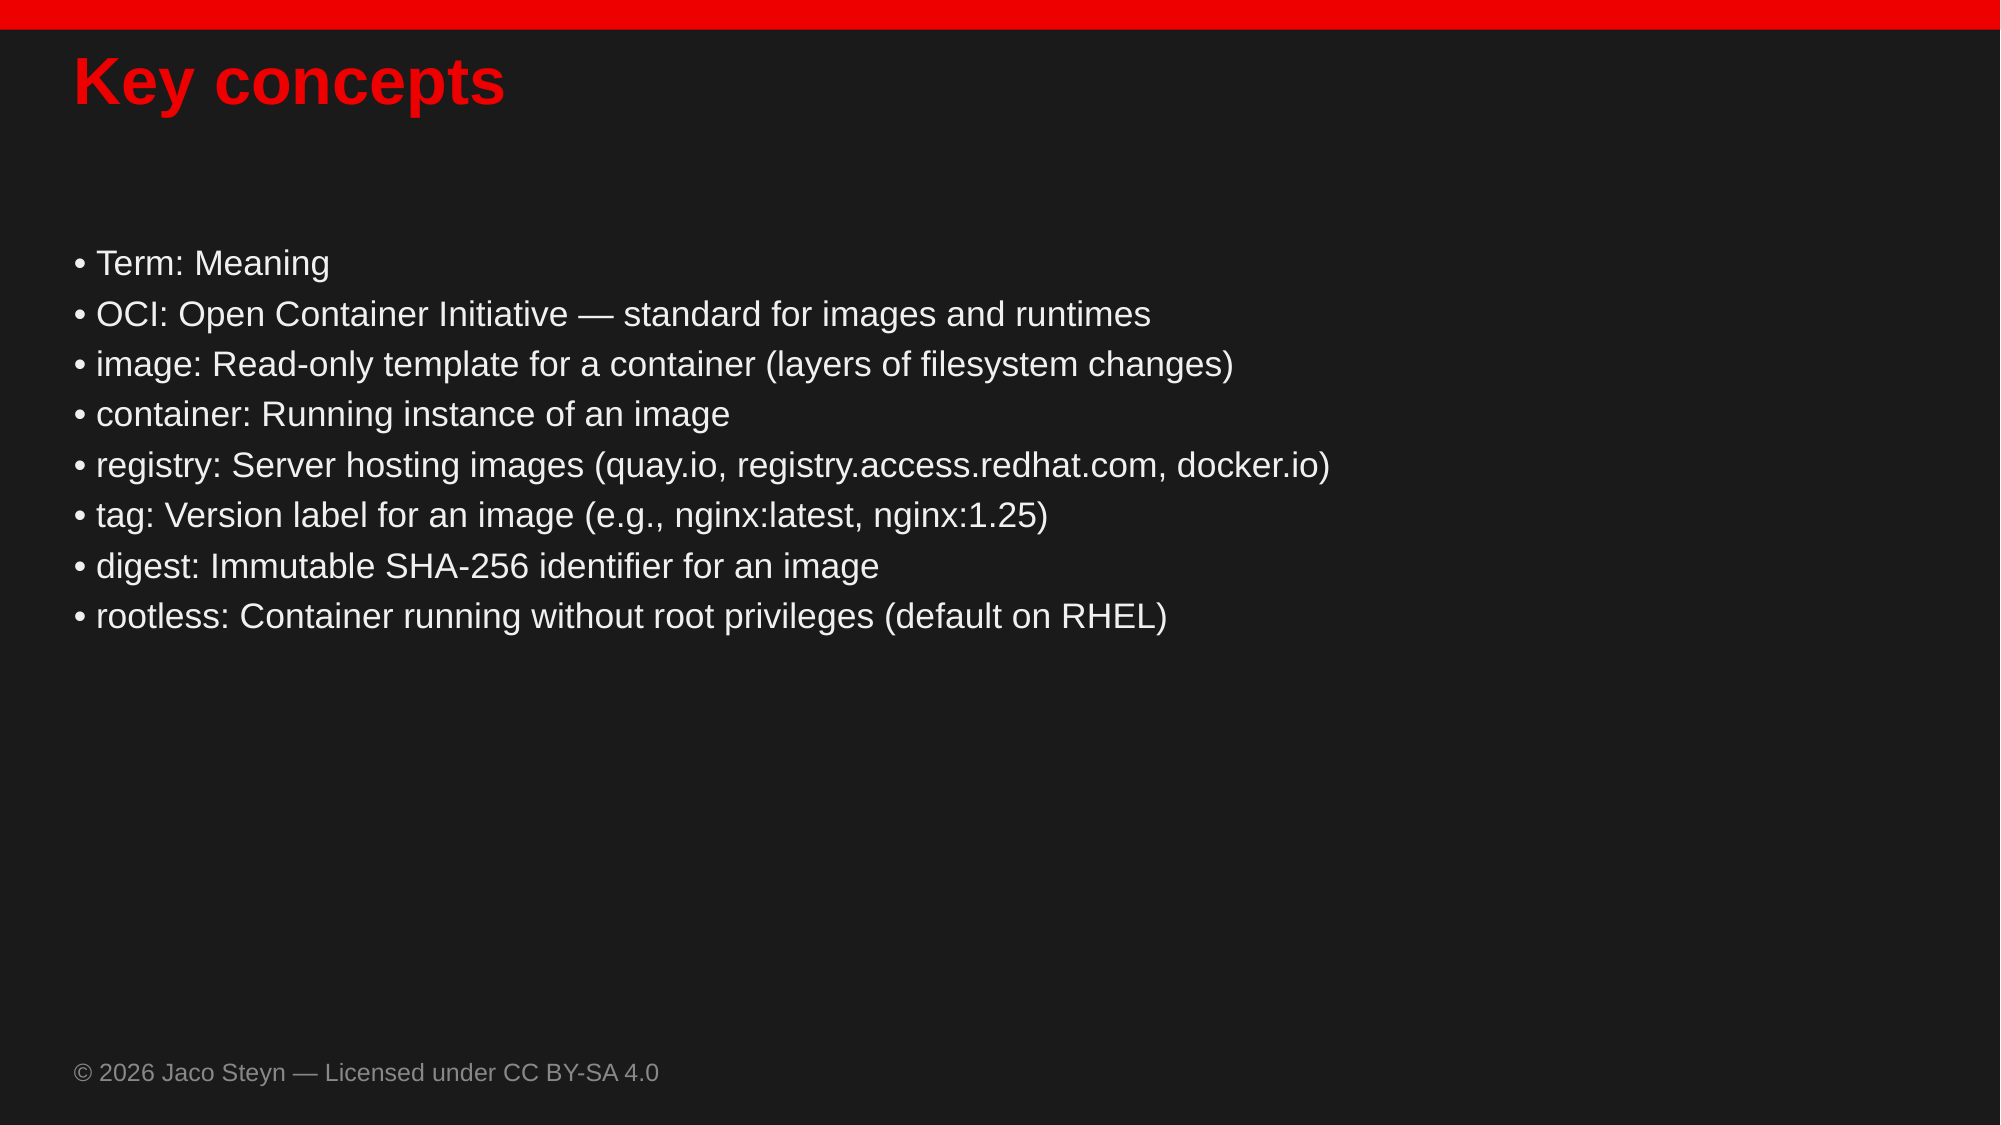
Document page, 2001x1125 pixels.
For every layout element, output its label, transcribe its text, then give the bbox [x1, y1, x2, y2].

text_box [0, 0, 2001, 30]
text_box • Term: Meaning • OCI: Open Container Initiative — standard for images and runtimes • image: Read-only template for a container (layers of filesystem changes) • container: Running instance of an image • registry: Server hosting images (quay.io, registry.access.redhat.com, docker.io) • tag: Version label for an image (e.g., nginx:latest, nginx:1.25) • digest: Immutable SHA-256 identifier for an image • rootless: Container running without root privileges (default on RHEL) [59, 236, 1942, 1037]
text_box © 2026 Jaco Steyn — Licensed under CC BY-SA 4.0 [59, 1051, 1942, 1093]
text_box Key concepts [59, 36, 1942, 208]
